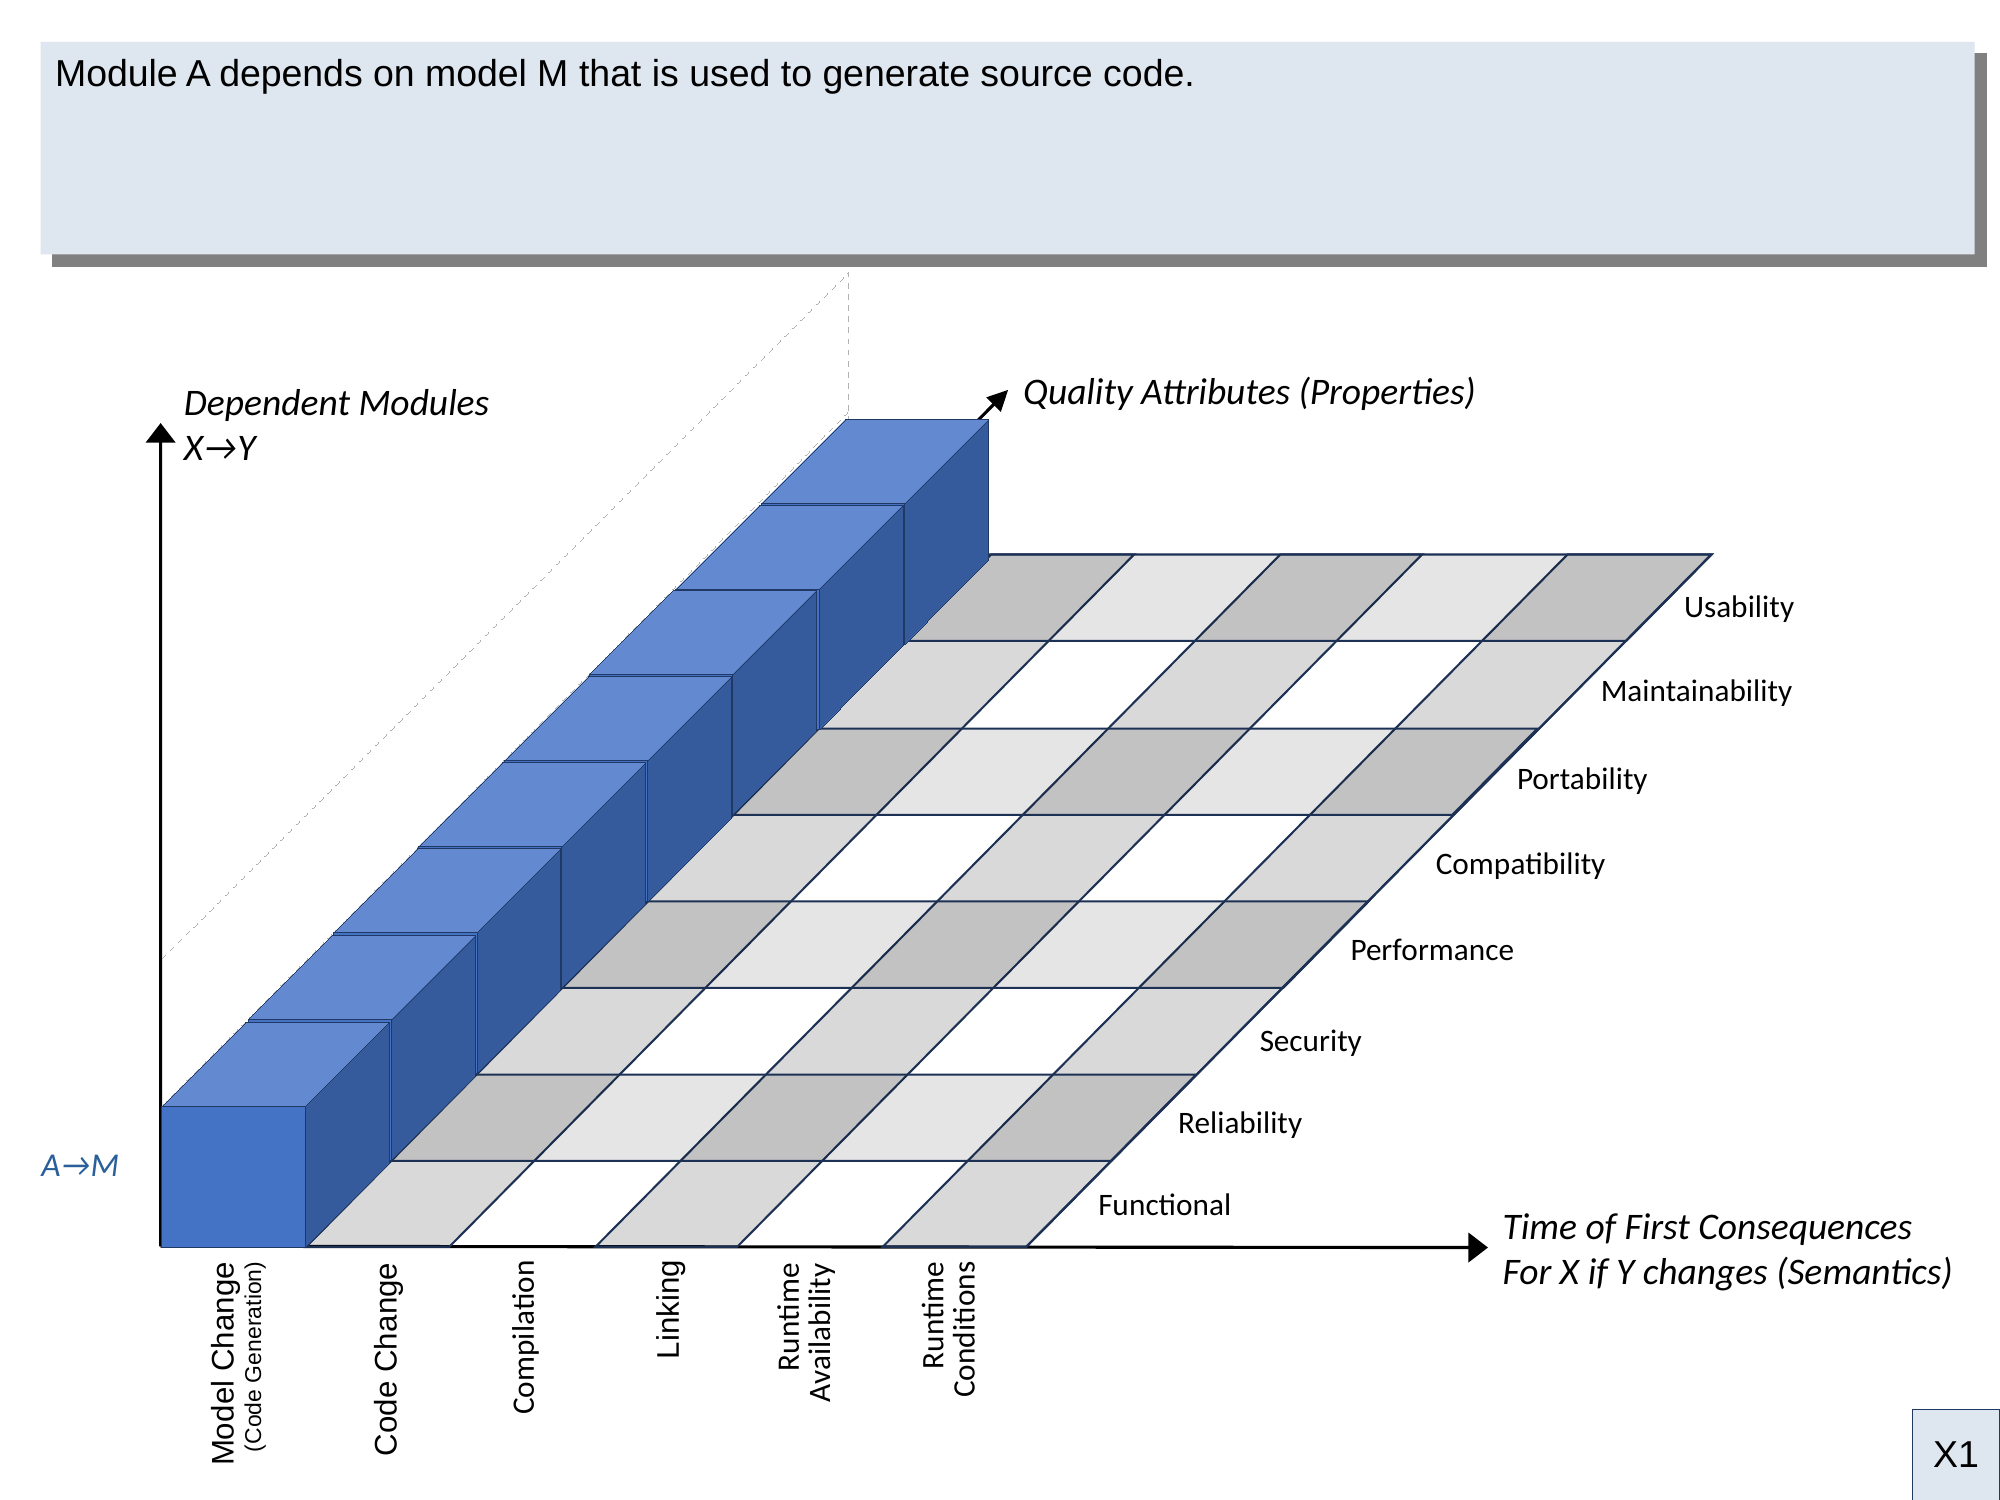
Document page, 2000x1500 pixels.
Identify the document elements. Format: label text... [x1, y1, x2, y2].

text_box X1 [1912, 1409, 2000, 1500]
text_box Reliability [1163, 1094, 1359, 1147]
text_box Time of First Consequences For X if Y changes (Semantics) [1487, 1195, 1969, 1300]
text_box Usability [1669, 578, 1820, 631]
text_box Compatibility [1420, 835, 1694, 889]
text_box Dependent Modules X→Y [160, 325, 505, 521]
text_box Code Change [361, 1247, 422, 1480]
text_box Module A depends on model M that is used to generate source code. [40, 41, 1975, 255]
text_box Portability [1502, 751, 1728, 804]
text_box Compilation [503, 1245, 560, 1480]
text_box Maintainability [1585, 663, 1813, 716]
text_box Runtime Availability [768, 1248, 863, 1455]
text_box Security [1245, 1012, 1428, 1065]
text_box [161, 419, 1709, 1248]
text_box Linking [643, 1247, 704, 1480]
text_box Performance [1328, 921, 1640, 975]
text_box Model Change (Code Generation) [198, 1248, 290, 1484]
text_box Quality Attributes (Properties) [1008, 359, 1491, 420]
text_box Runtime Conditions [912, 1246, 1007, 1480]
text_box Functional [1083, 1177, 1301, 1230]
text_box A→M [0, 645, 161, 1193]
